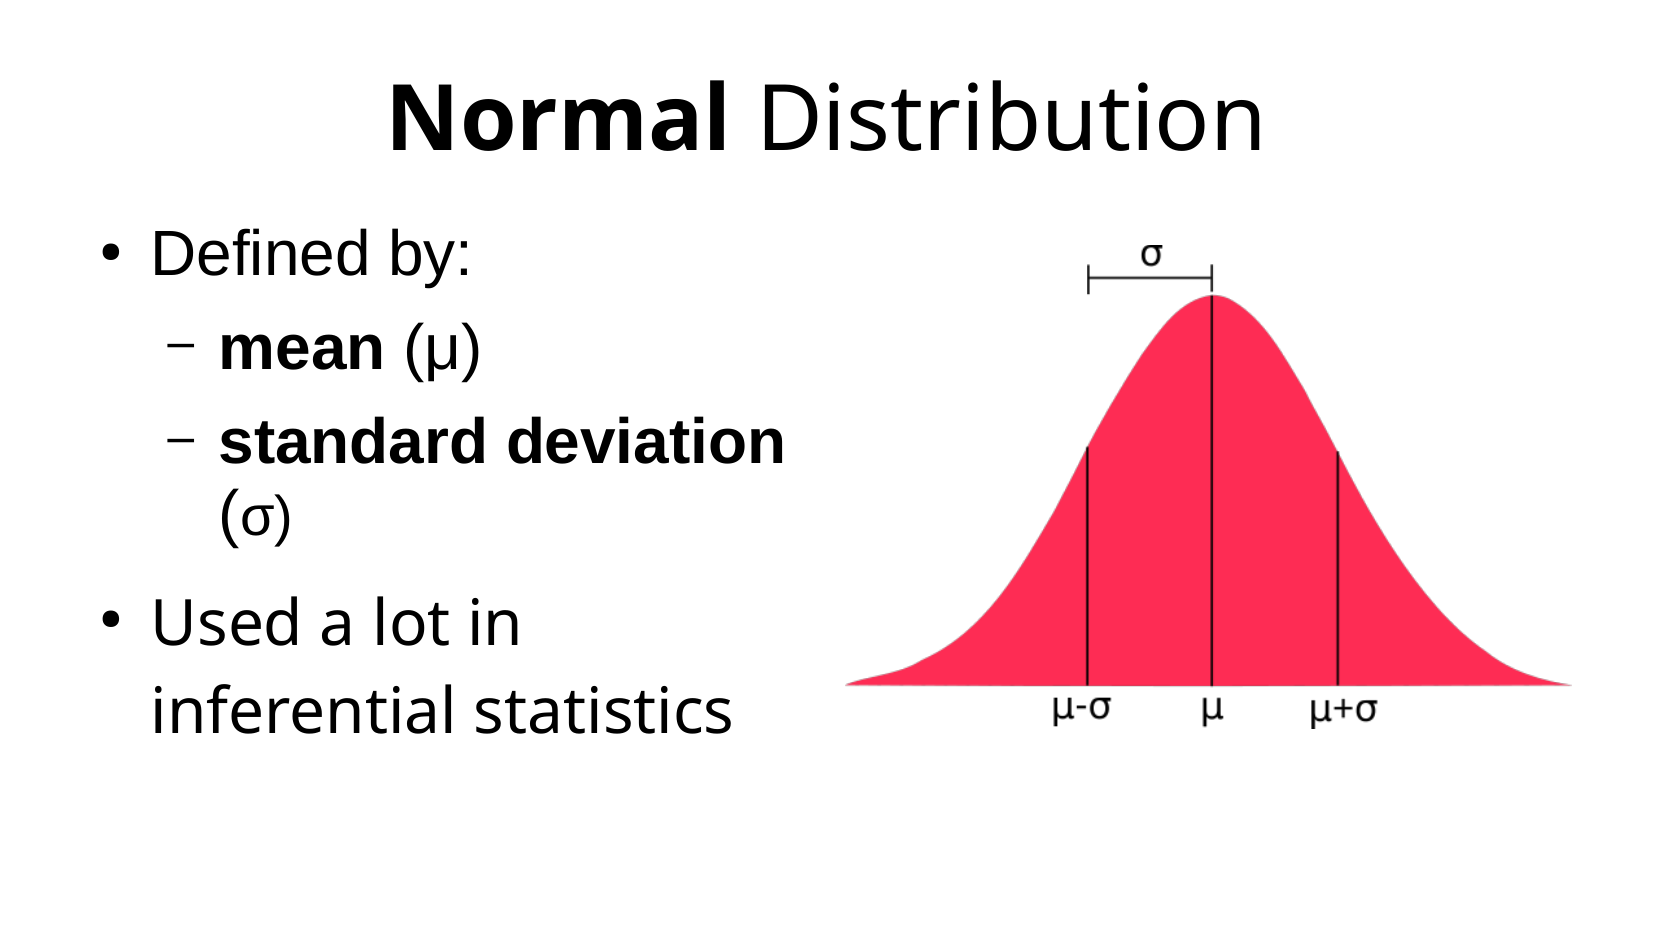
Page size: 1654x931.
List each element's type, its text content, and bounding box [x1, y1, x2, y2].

list Defined by: mean (μ) standard deviation (σ) Used a lot in inferential statistics [82, 217, 809, 758]
title Normal Distribution [82, 37, 1571, 193]
picture [845, 245, 1572, 729]
